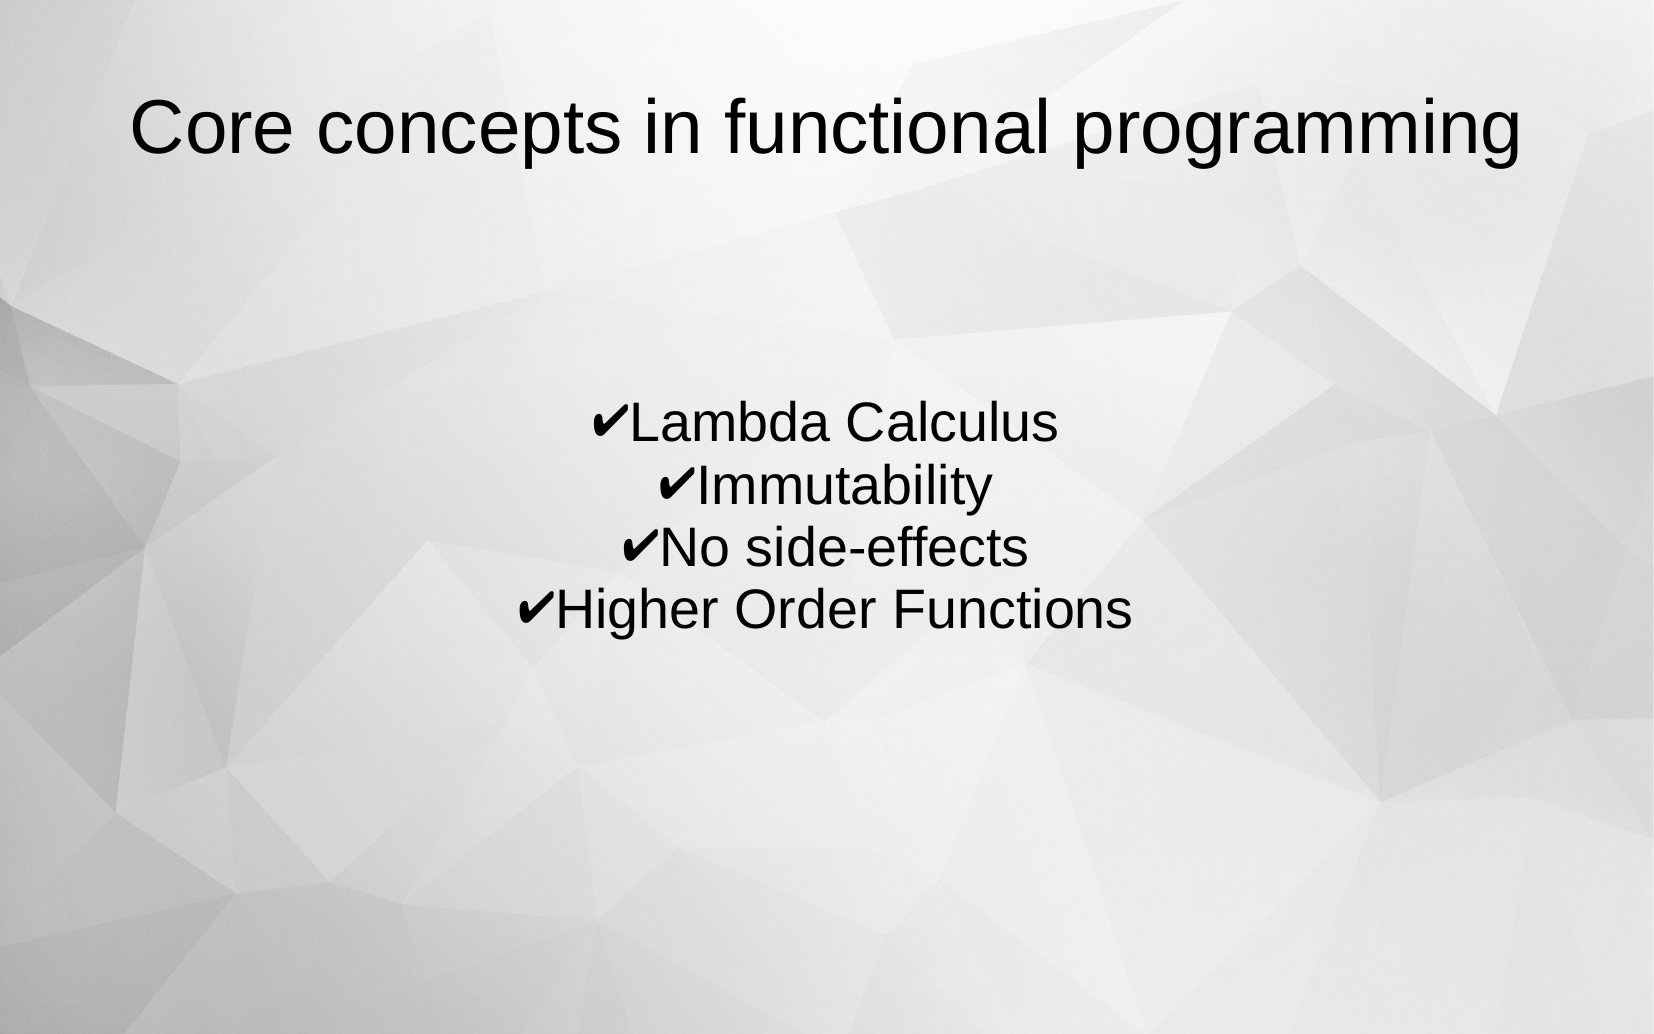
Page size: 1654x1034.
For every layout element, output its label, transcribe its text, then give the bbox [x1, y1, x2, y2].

subtitle Lambda Calculus Immutability No side-effects Higher Order Functions [82, 241, 1571, 842]
title Core concepts in functional programming [82, 41, 1571, 214]
picture [0, 0, 1654, 1034]
